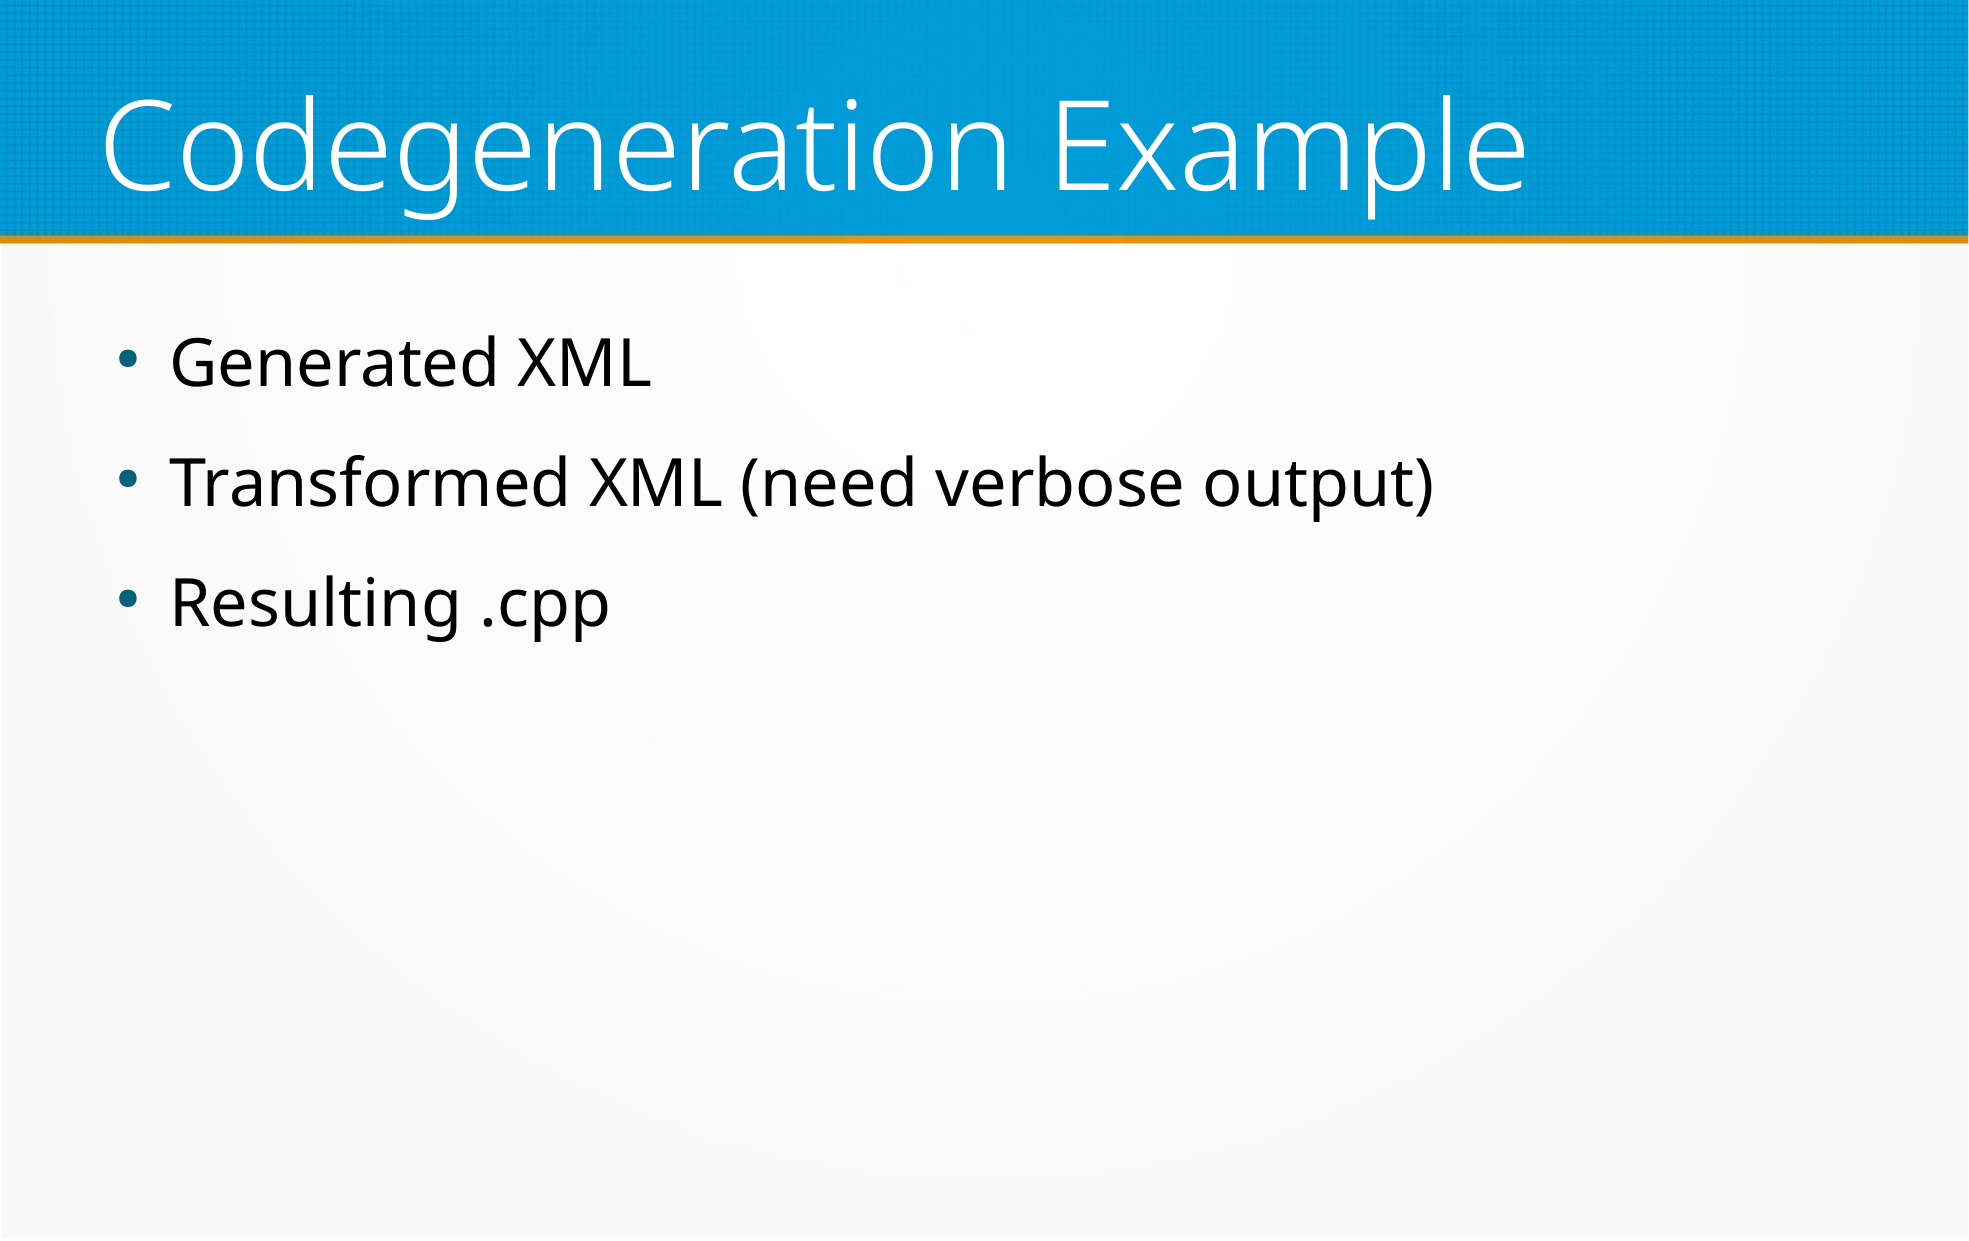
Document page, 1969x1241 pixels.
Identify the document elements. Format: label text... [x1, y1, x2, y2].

title Codegeneration Example [98, 19, 1870, 227]
list Generated XML Transformed XML (need verbose output) Resulting .cpp [98, 315, 1861, 1081]
picture [0, 233, 1969, 1241]
